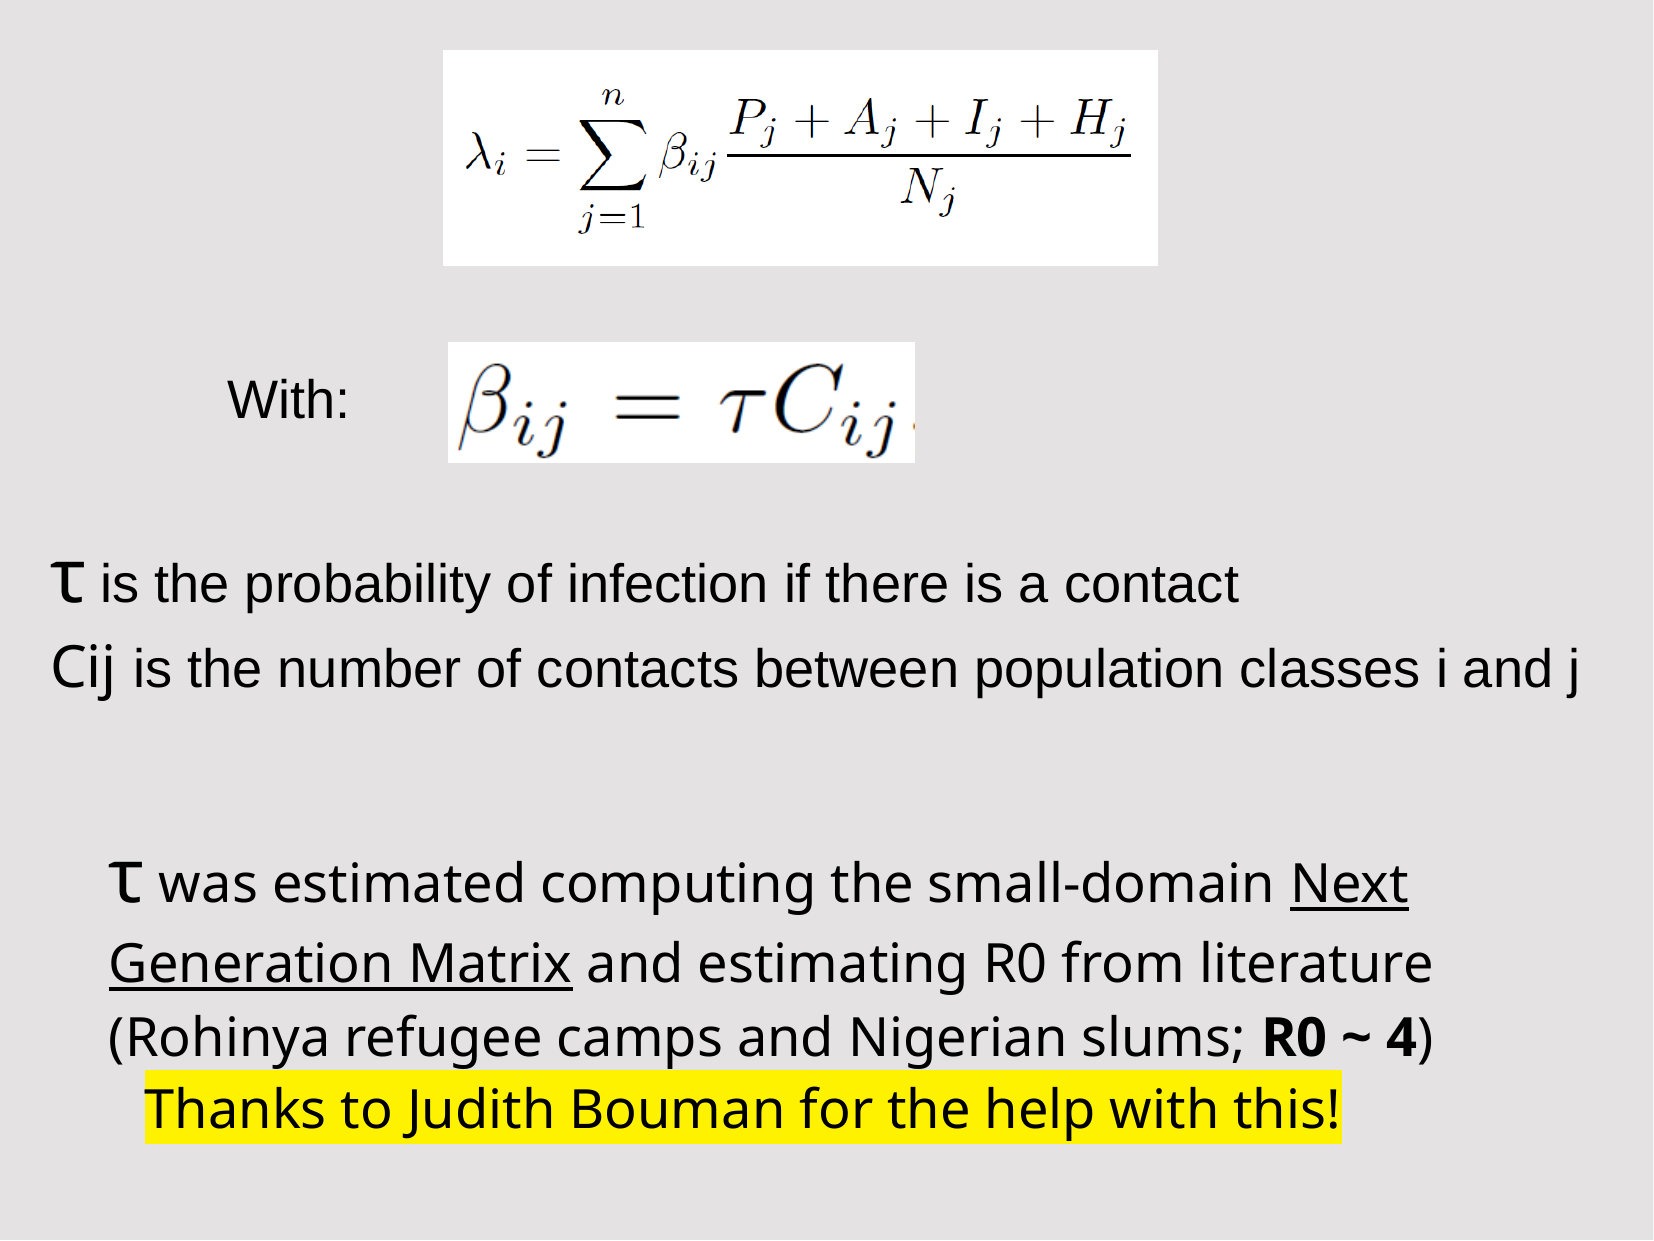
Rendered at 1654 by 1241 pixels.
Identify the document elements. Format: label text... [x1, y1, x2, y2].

text_box τ is the probability of infection if there is a contact Cij is the number of contacts between population classes i and j [35, 515, 1619, 731]
text_box τ was estimated computing the small-domain Next Generation Matrix and estimating R0 from literature (Rohinya refugee camps and Nigerian slums; R0 ~ 4) [94, 814, 1565, 1068]
text_box Thanks to Judith Bouman for the help with this! [129, 1062, 1477, 1187]
picture [448, 342, 915, 463]
text_box With: [212, 361, 366, 438]
picture [443, 50, 1158, 266]
